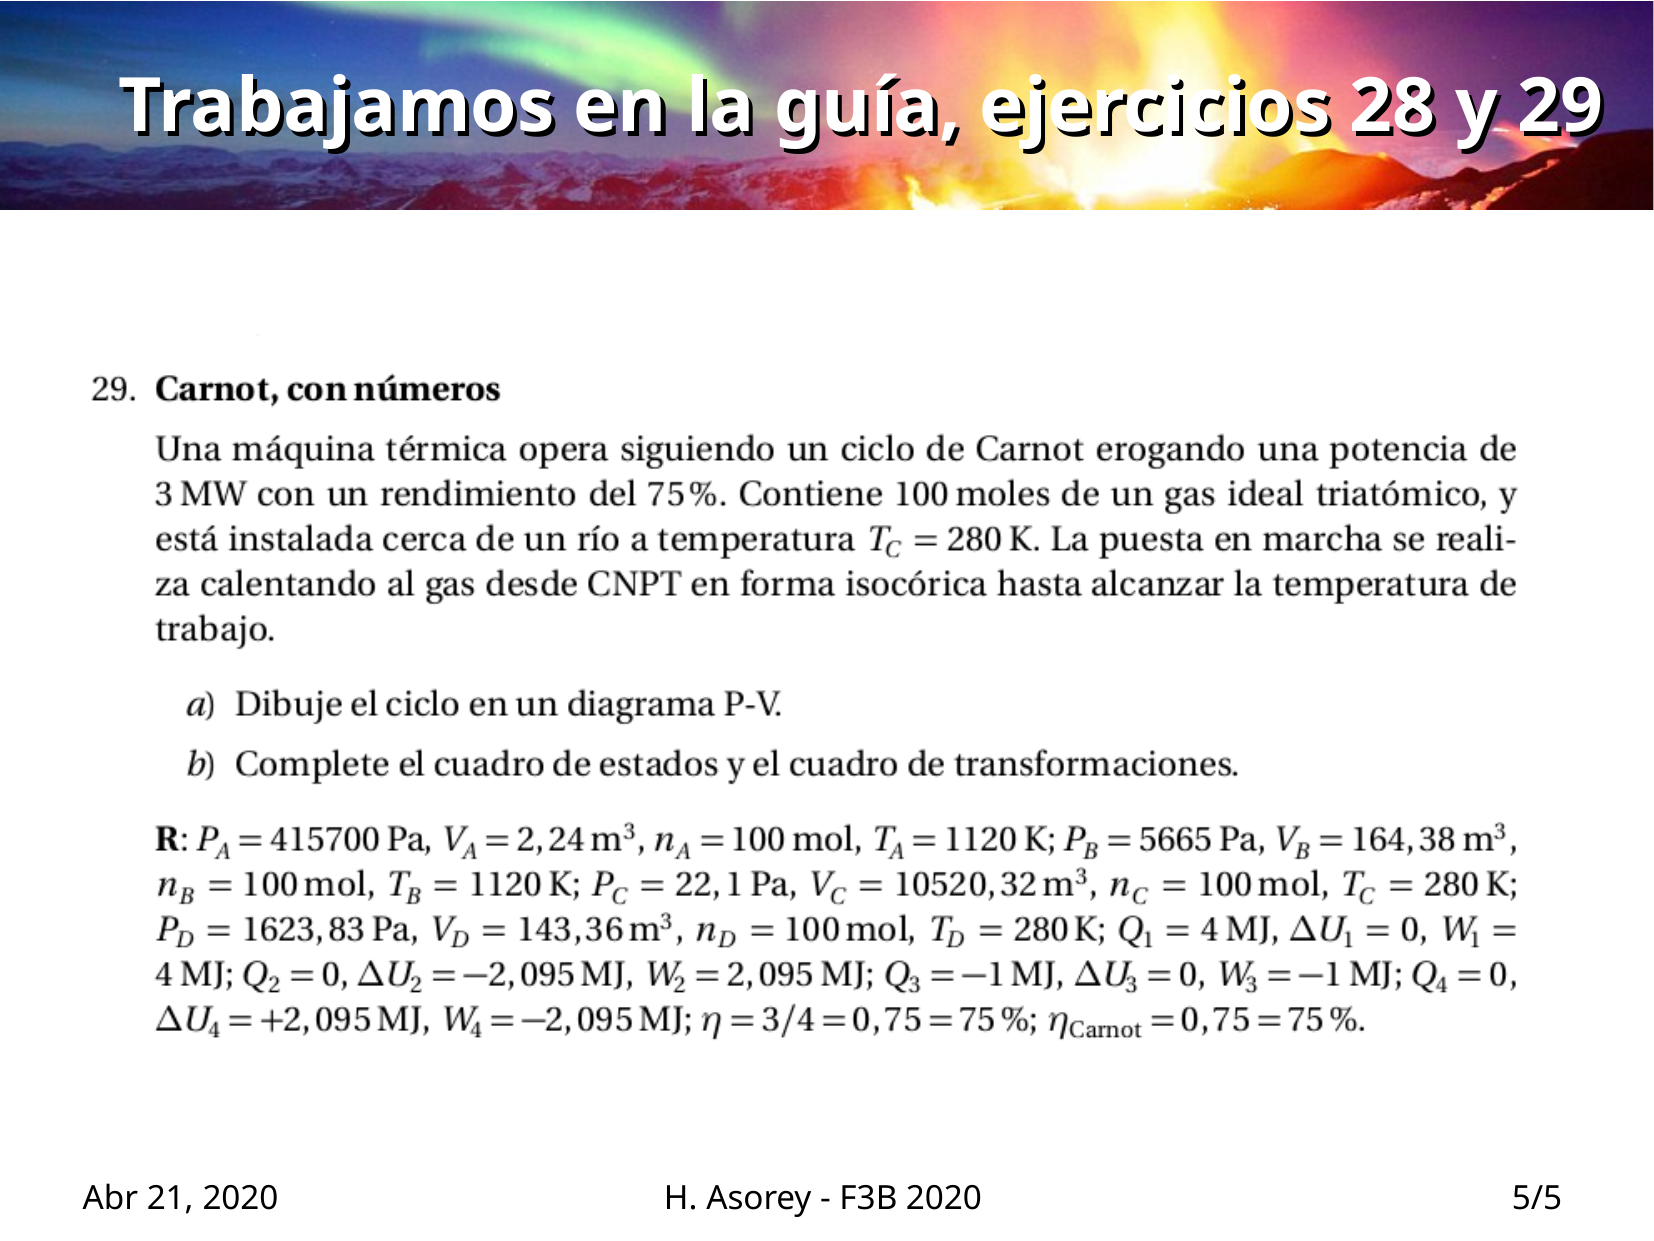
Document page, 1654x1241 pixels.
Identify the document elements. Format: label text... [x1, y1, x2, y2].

picture [45, 334, 1606, 1076]
picture [0, 1, 1654, 210]
title Trabajamos en la guía, ejercicios 28 y 29 [45, 15, 1606, 191]
